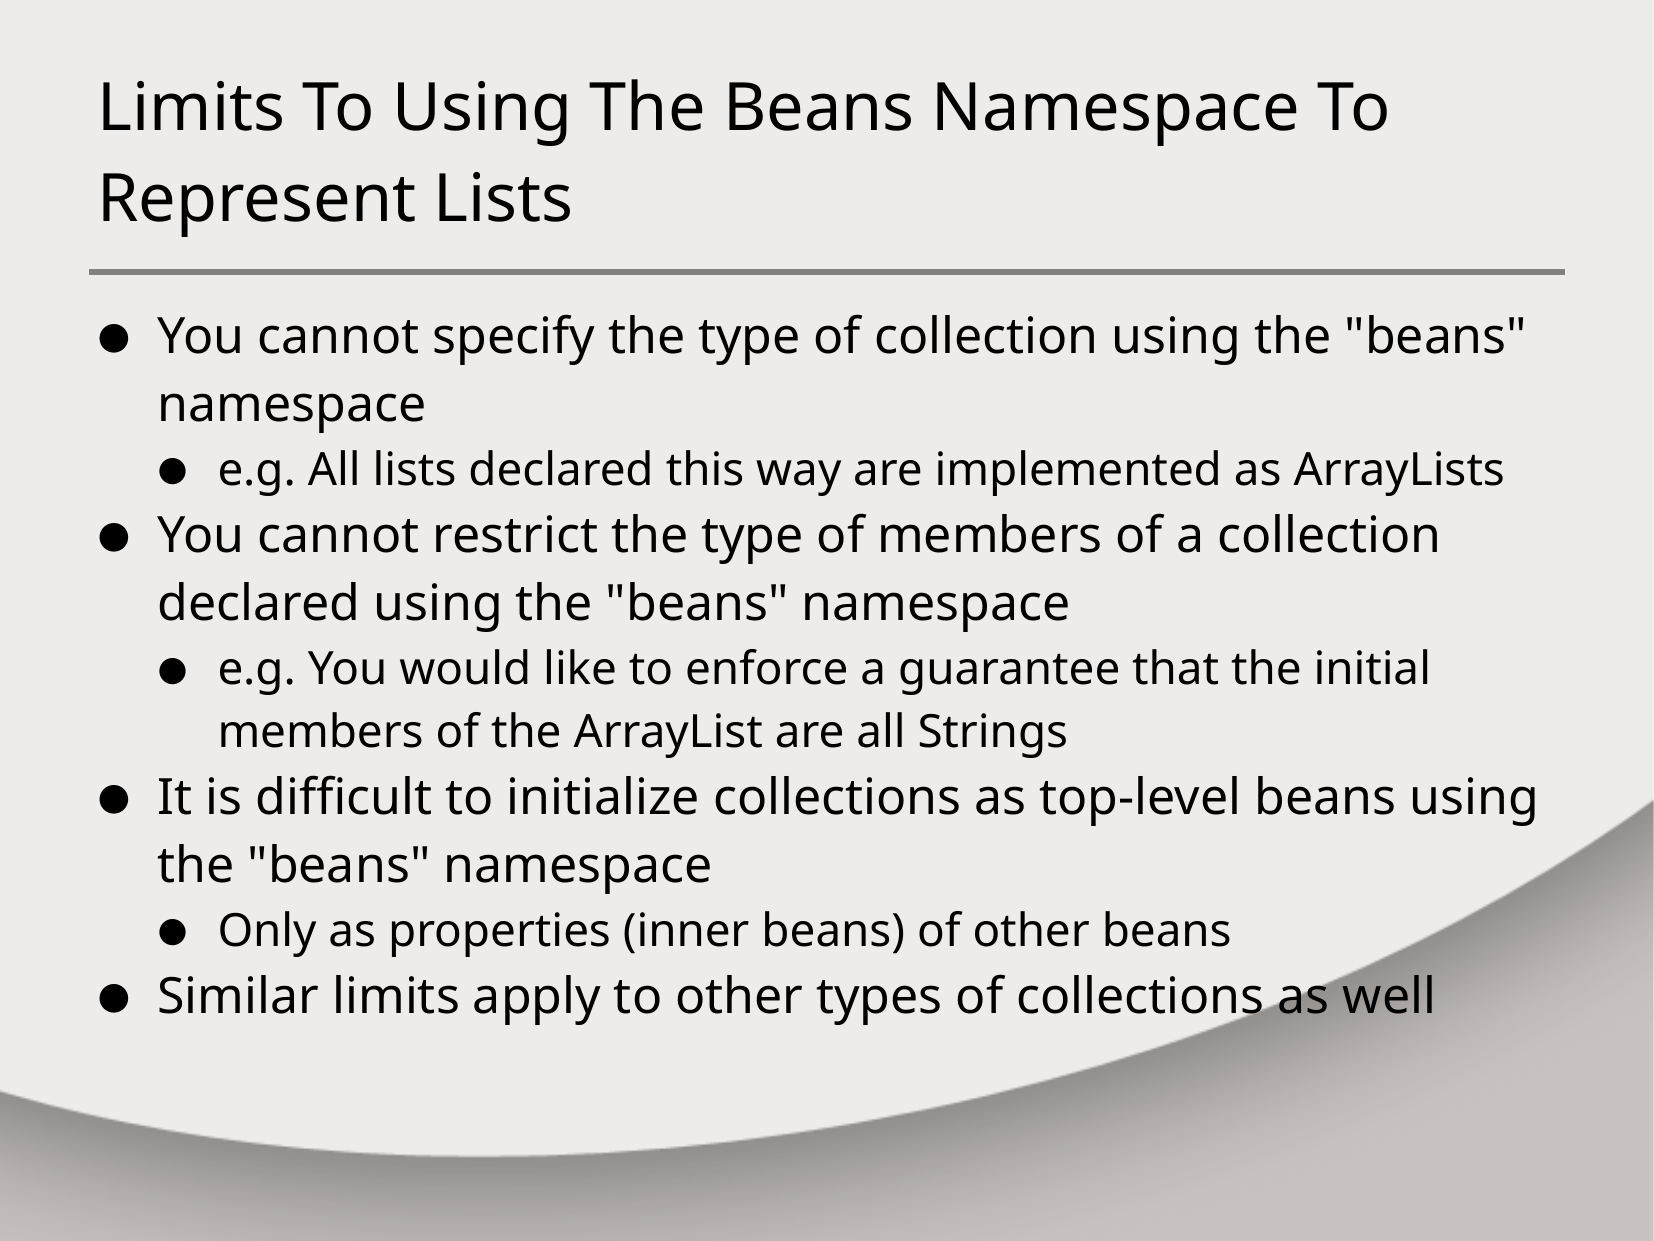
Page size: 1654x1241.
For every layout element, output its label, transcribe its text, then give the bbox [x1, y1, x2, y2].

picture [0, 0, 1654, 1241]
list You cannot specify the type of collection using the "beans" namespace e.g. All lists declared this way are implemented as ArrayLists You cannot restrict the type of members of a collection declared using the "beans" namespace e.g. You would like to enforce a guarantee that the initial members of the ArrayList are all Strings It is difficult to initialize collections as top-level beans using the "beans" namespace Only as properties (inner beans) of other beans Similar limits apply to other types of collections as well [97, 300, 1561, 1163]
title Limits To Using The Beans Namespace To Represent Lists [97, 75, 1561, 226]
